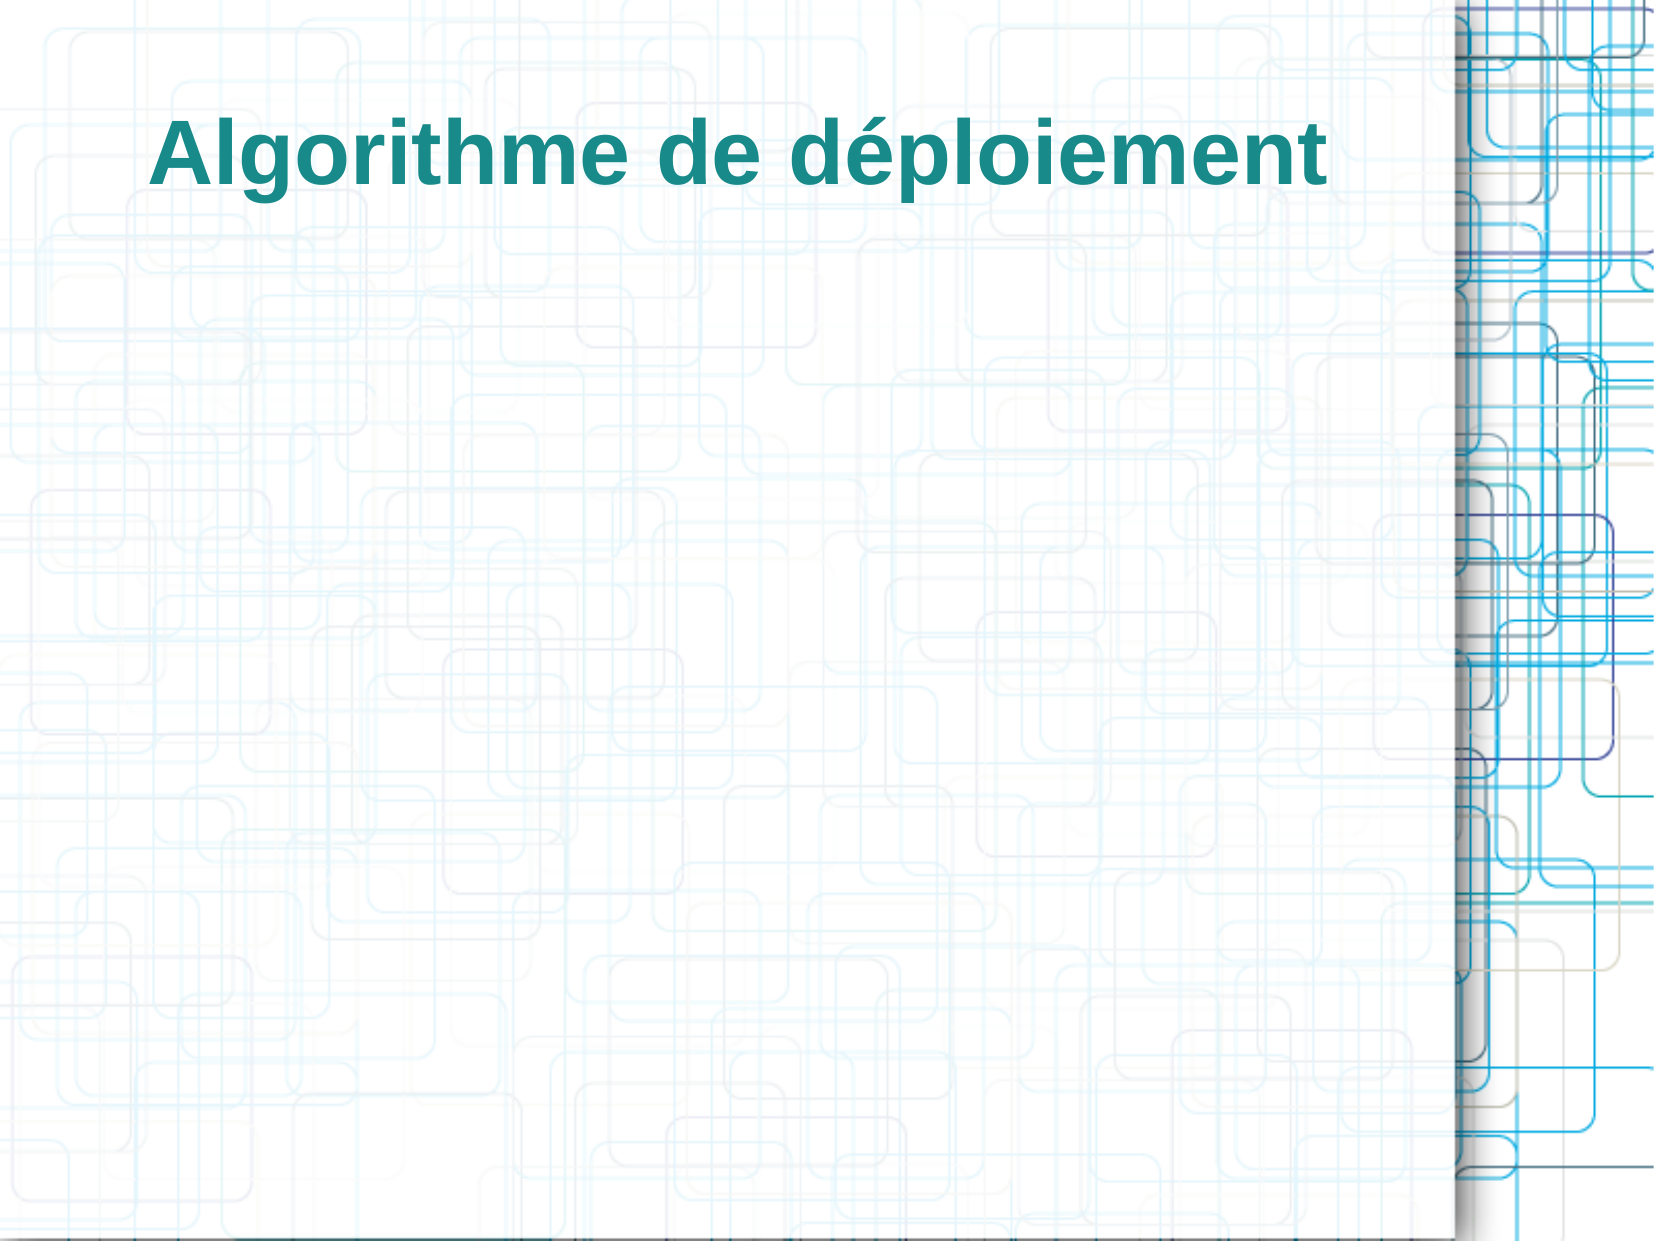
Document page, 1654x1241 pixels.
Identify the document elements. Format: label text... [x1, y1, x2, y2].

title Algorithme de déploiement [59, 49, 1418, 257]
picture [0, 0, 1654, 1241]
